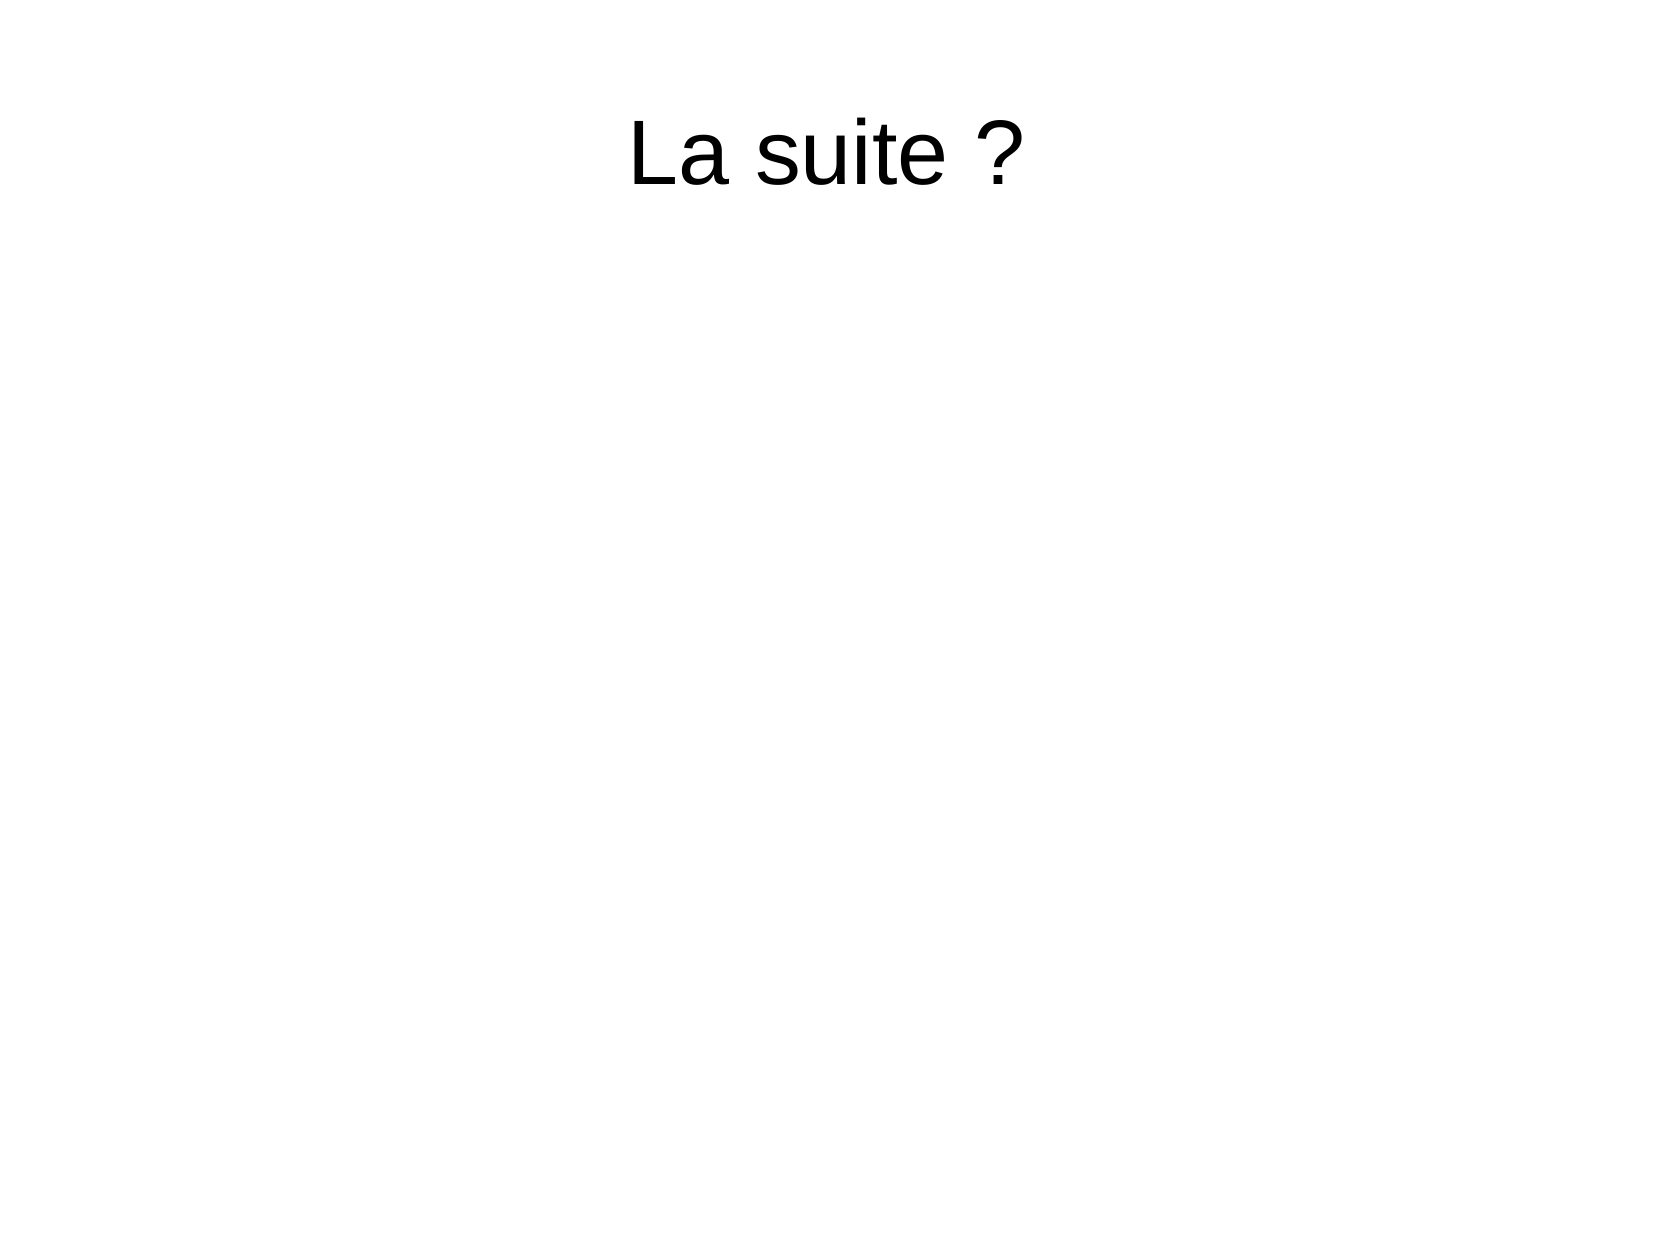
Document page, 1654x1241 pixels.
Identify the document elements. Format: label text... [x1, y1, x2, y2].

title La suite ? [82, 49, 1571, 257]
